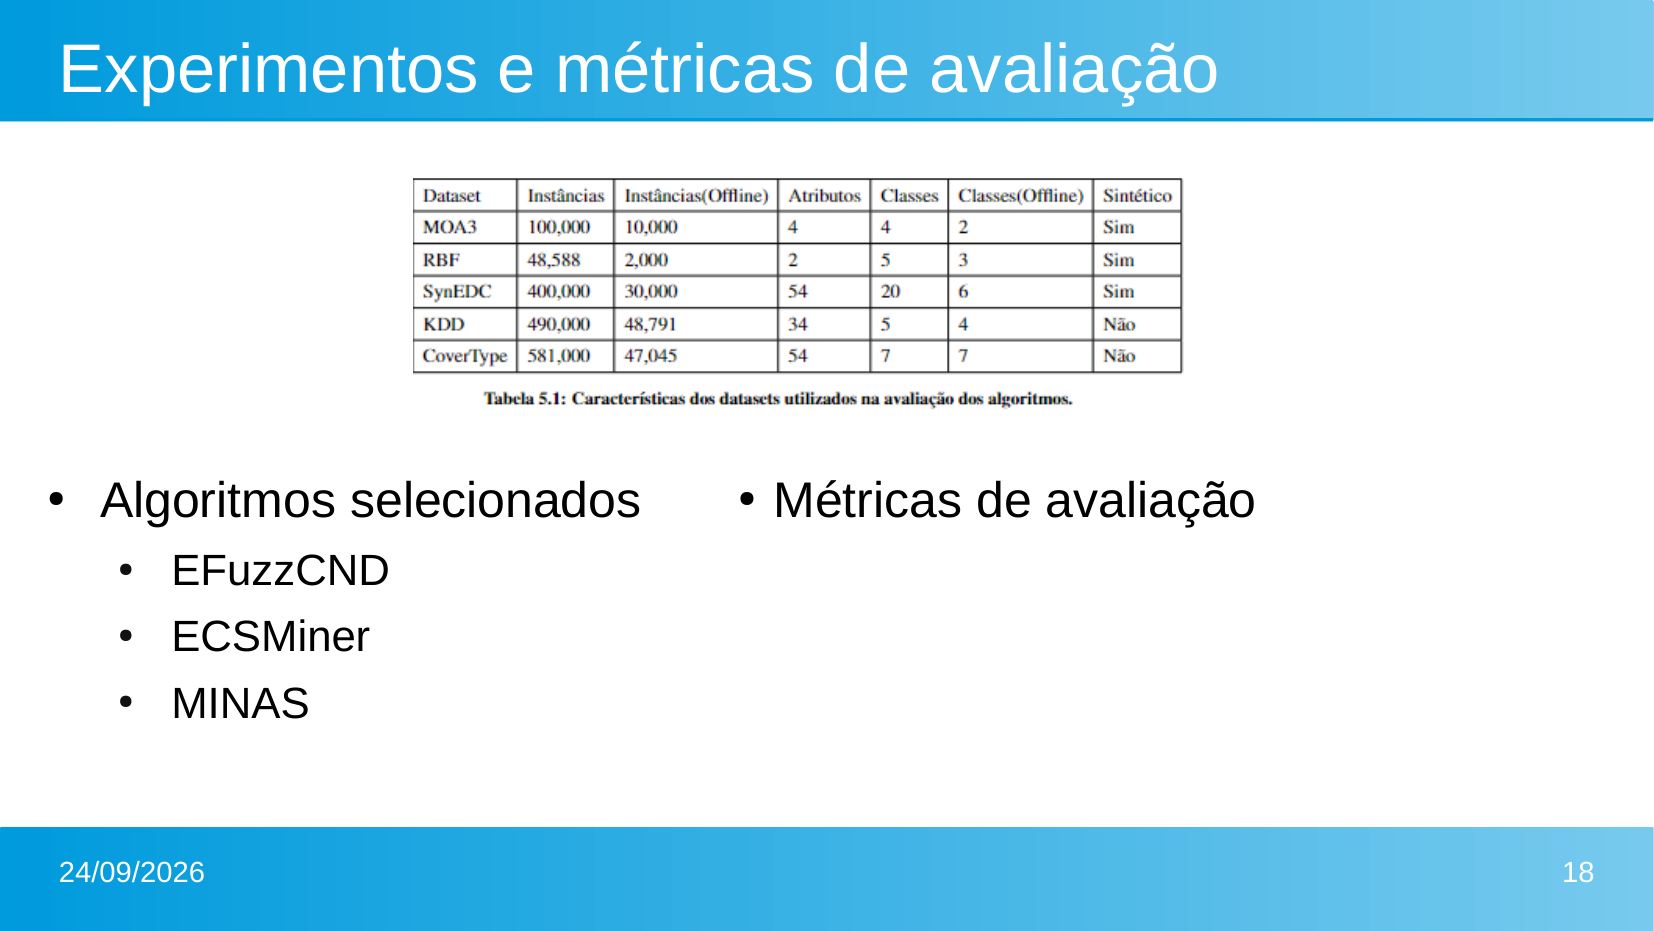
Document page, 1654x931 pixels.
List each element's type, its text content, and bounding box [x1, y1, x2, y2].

list Métricas de avaliação [738, 472, 1625, 532]
picture [413, 177, 1190, 414]
list Algoritmos selecionados EFuzzCND ECSMiner MINAS [29, 472, 680, 827]
title Experimentos e métricas de avaliação [59, 29, 1595, 108]
